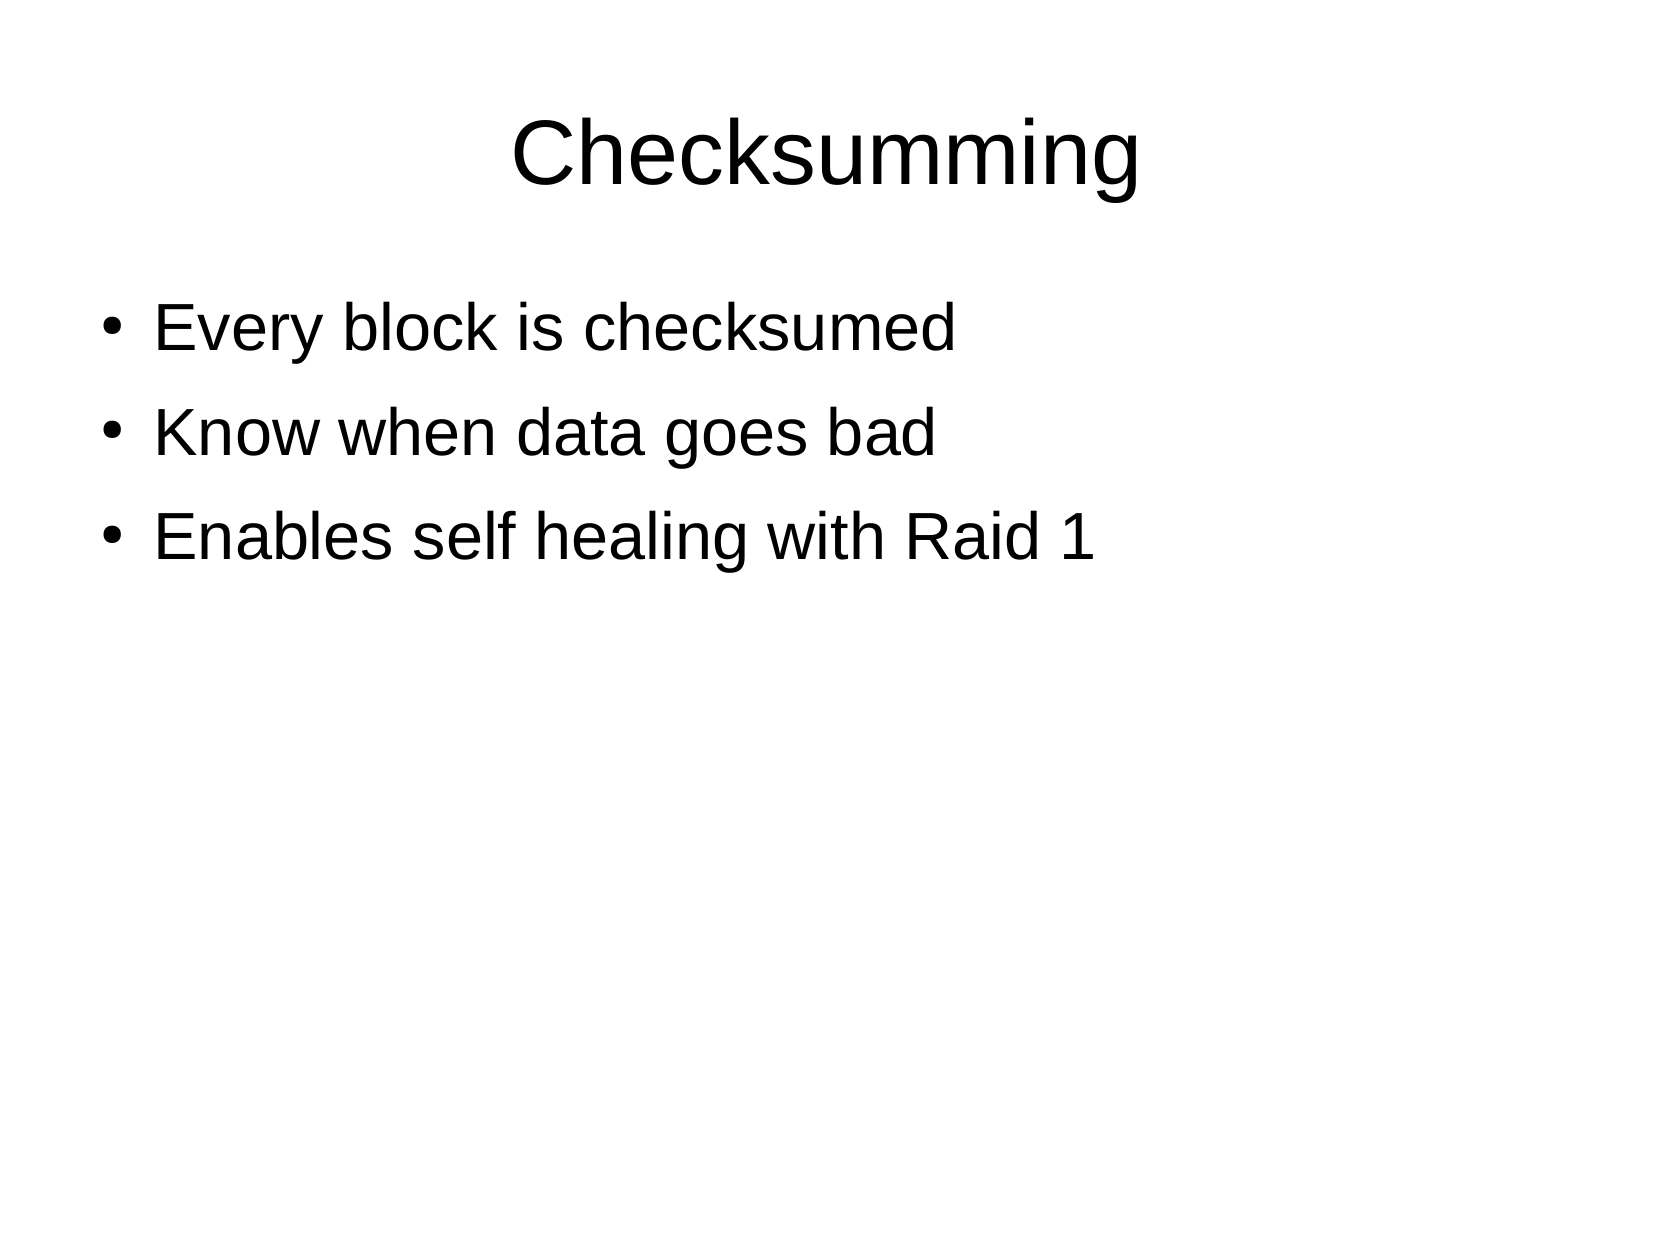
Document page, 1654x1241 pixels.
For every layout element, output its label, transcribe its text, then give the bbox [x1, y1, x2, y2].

title Checksumming [82, 49, 1571, 257]
list Every block is checksumed Know when data goes bad Enables self healing with Raid 1 [82, 290, 1571, 1010]
